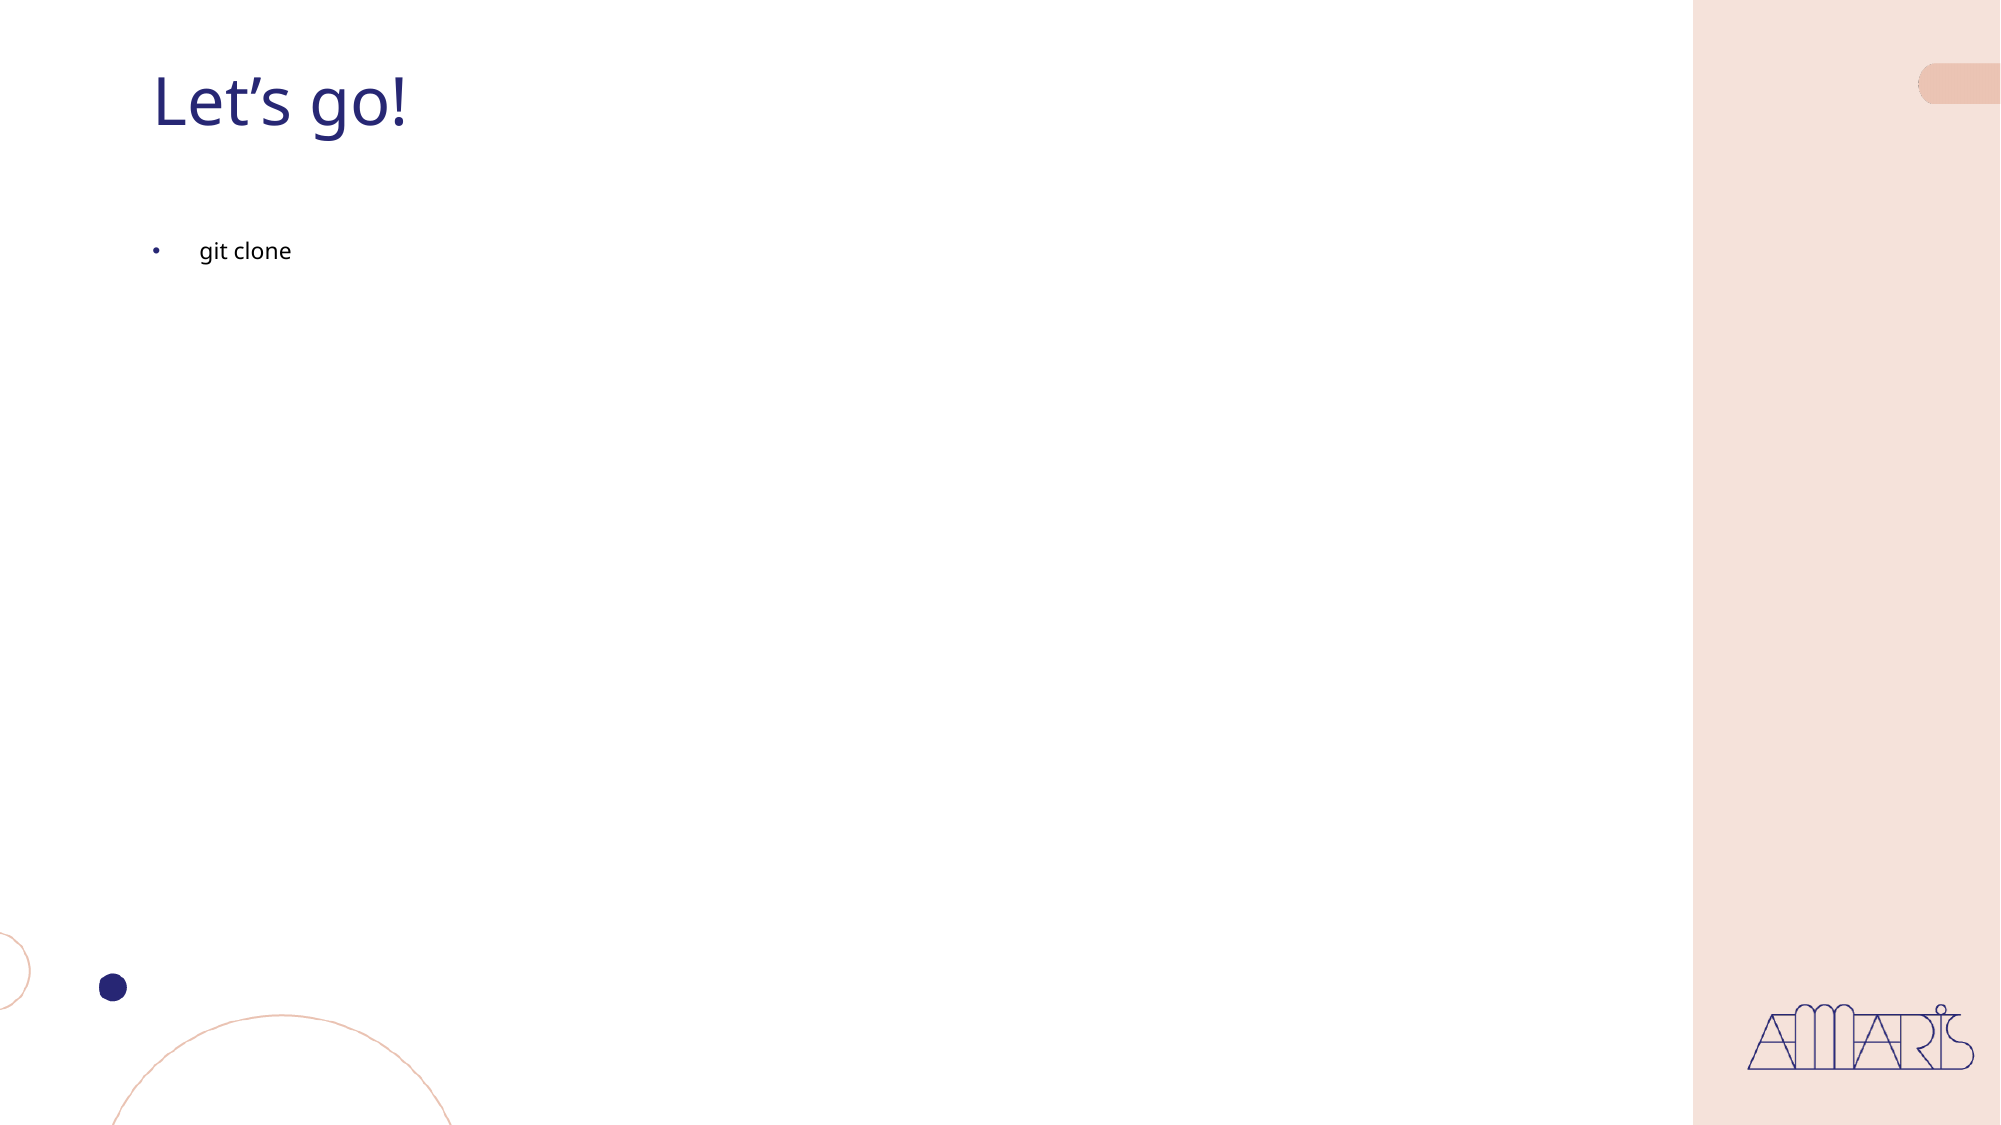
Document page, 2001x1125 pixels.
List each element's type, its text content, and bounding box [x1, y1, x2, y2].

title Let’s go! [137, 59, 1577, 148]
list git clone [137, 223, 1574, 270]
